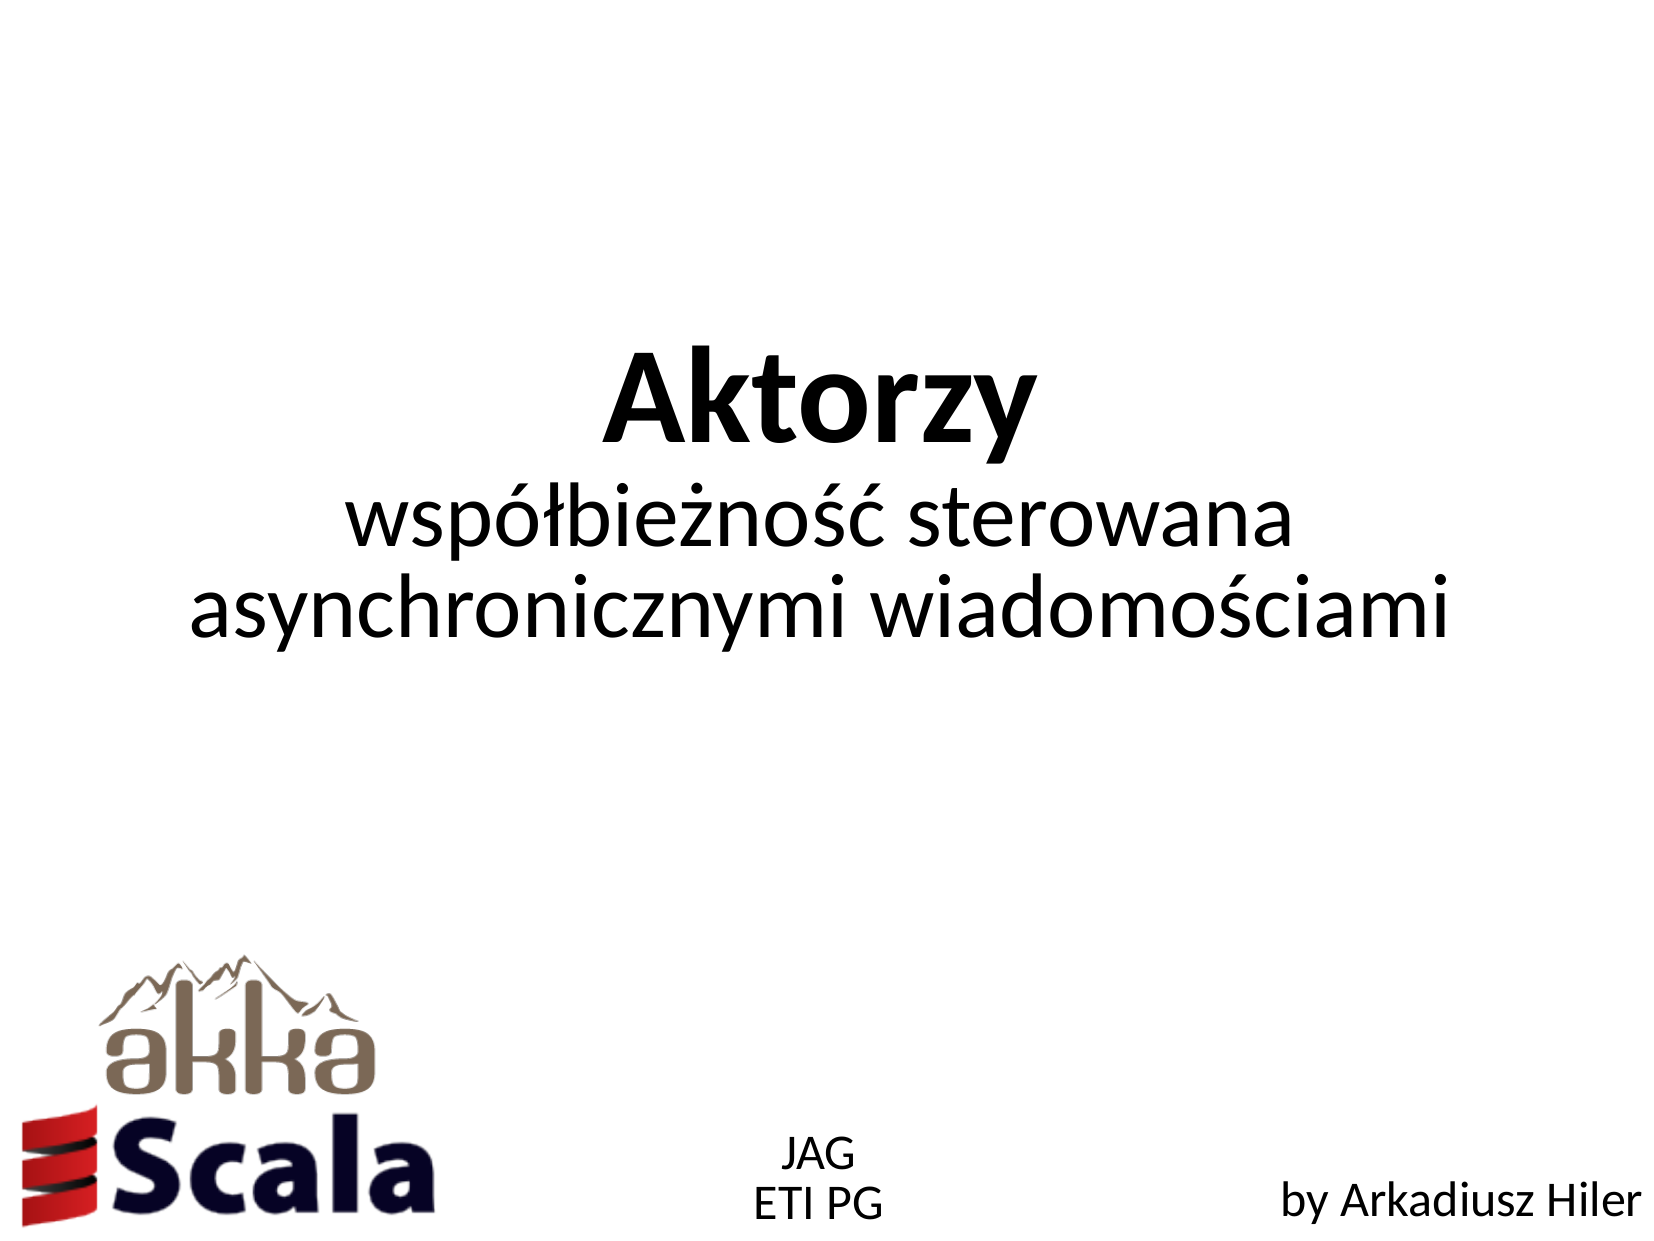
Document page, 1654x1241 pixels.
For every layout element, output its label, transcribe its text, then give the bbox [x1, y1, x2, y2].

title JAG ETI PG [74, 1110, 1563, 1241]
title Aktorzy współbieżność sterowana asynchronicznymi wiadomościami [76, 304, 1565, 697]
title by Arkadiusz Hiler [718, 1107, 1654, 1241]
picture [0, 944, 475, 1241]
